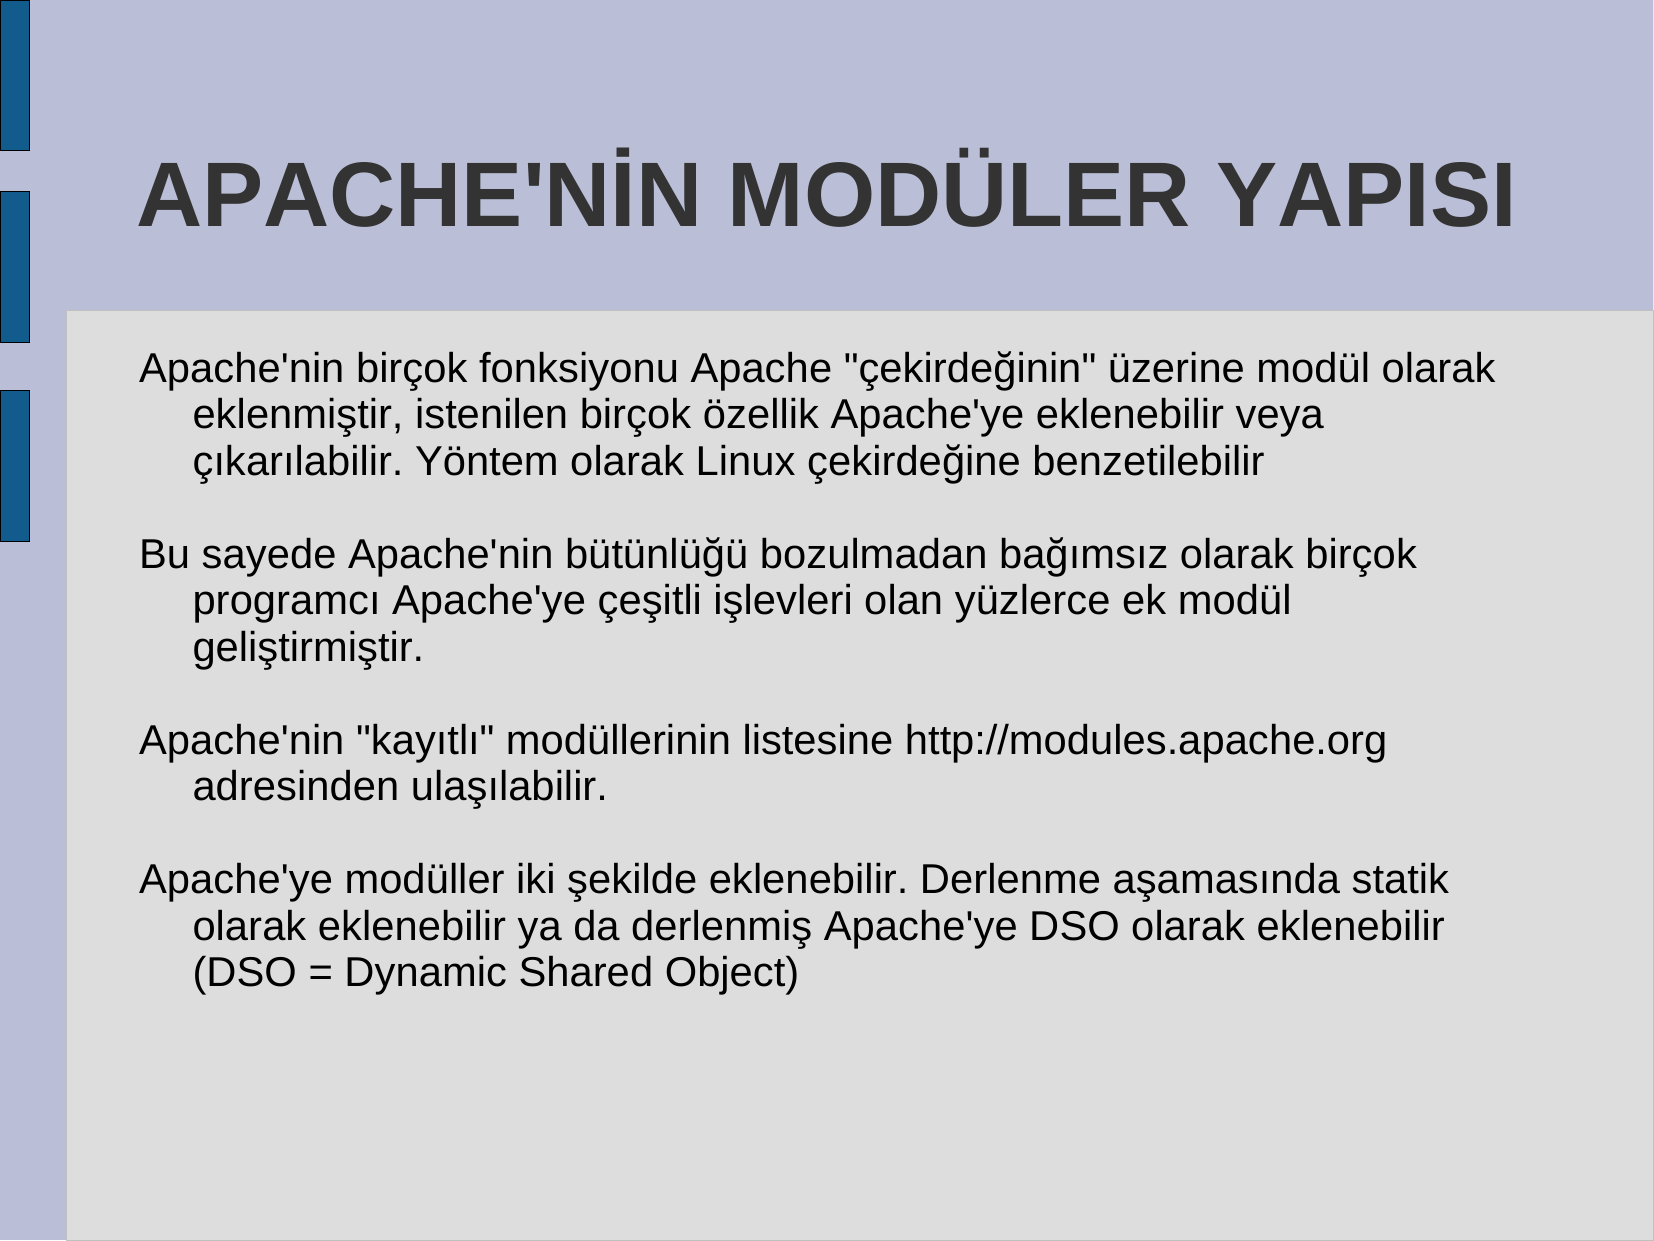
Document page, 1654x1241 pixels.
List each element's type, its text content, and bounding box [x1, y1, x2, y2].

list Apache'nin birçok fonksiyonu Apache "çekirdeğinin" üzerine modül olarak eklenmiştir, istenilen birçok özellik Apache'ye eklenebilir veya çıkarılabilir. Yöntem olarak Linux çekirdeğine benzetilebilir Bu sayede Apache'nin bütünlüğü bozulmadan bağımsız olarak birçok programcı Apache'ye çeşitli işlevleri olan yüzlerce ek modül geliştirmiştir. Apache'nin "kayıtlı" modüllerinin listesine http://modules.apache.org adresinden ulaşılabilir. Apache'ye modüller iki şekilde eklenebilir. Derlenme aşamasında statik olarak eklenebilir ya da derlenmiş Apache'ye DSO olarak eklenebilir (DSO = Dynamic Shared Object) [121, 344, 1534, 1127]
title APACHE'NİN MODÜLER YAPISI [121, 87, 1534, 302]
